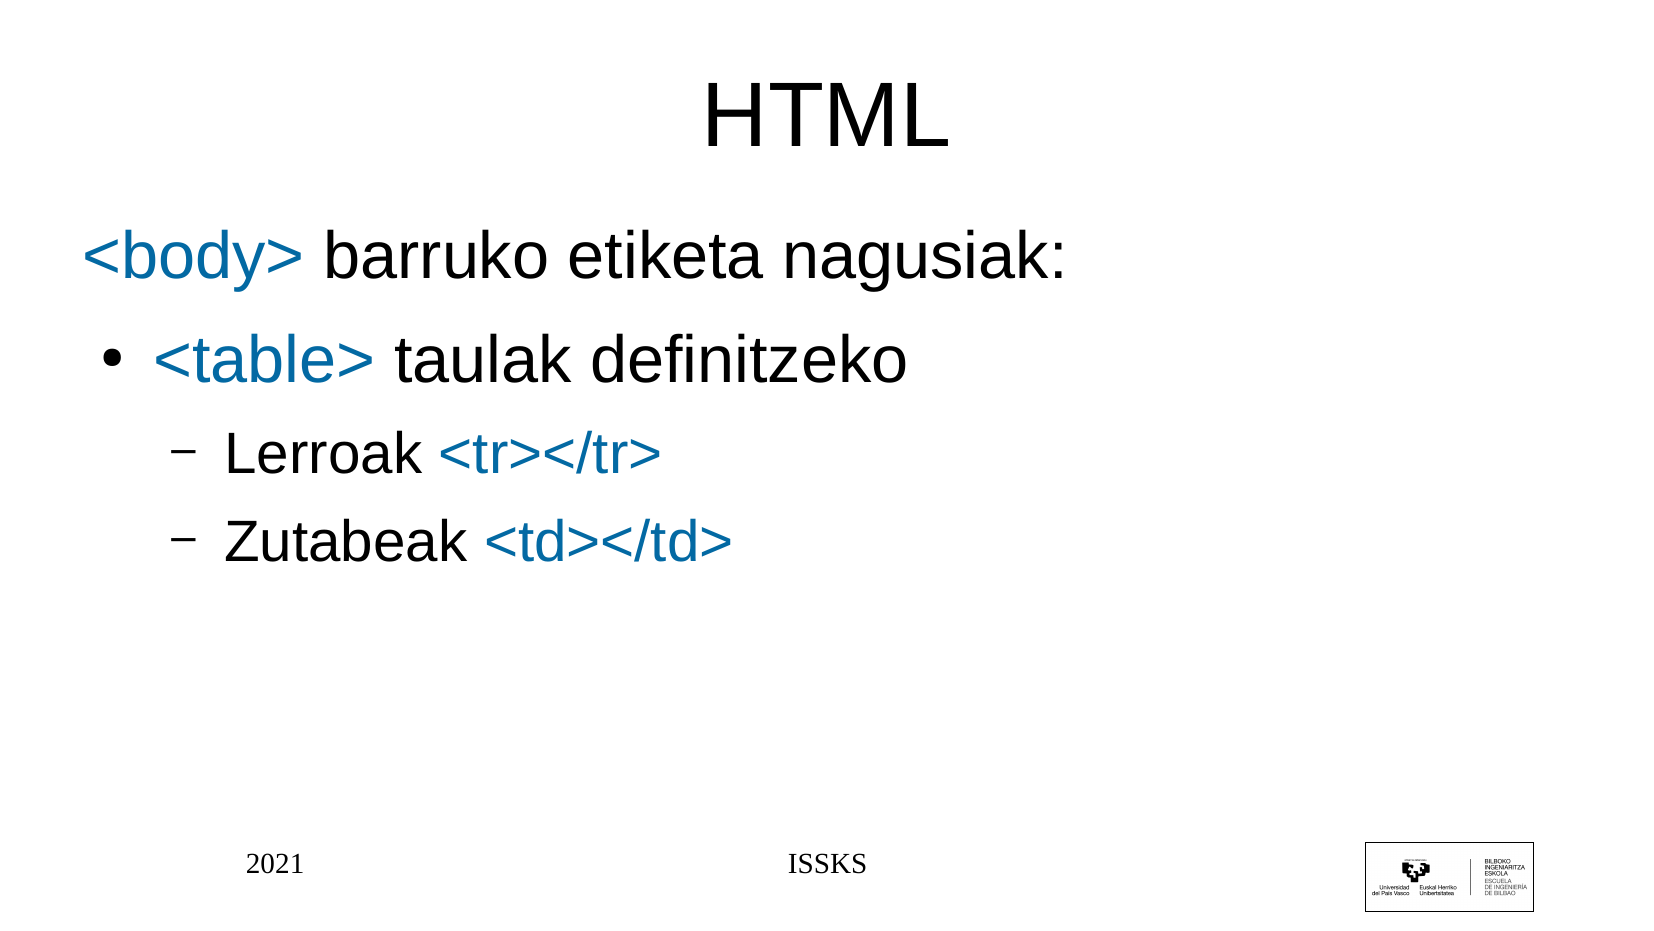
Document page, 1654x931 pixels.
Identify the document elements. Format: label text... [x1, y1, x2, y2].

title HTML [82, 37, 1571, 193]
list <body> barruko etiketa nagusiak: <table> taulak definitzeko Lerroak <tr></tr> Zutabeak <td></td> [82, 217, 1456, 758]
picture [1366, 843, 1533, 911]
